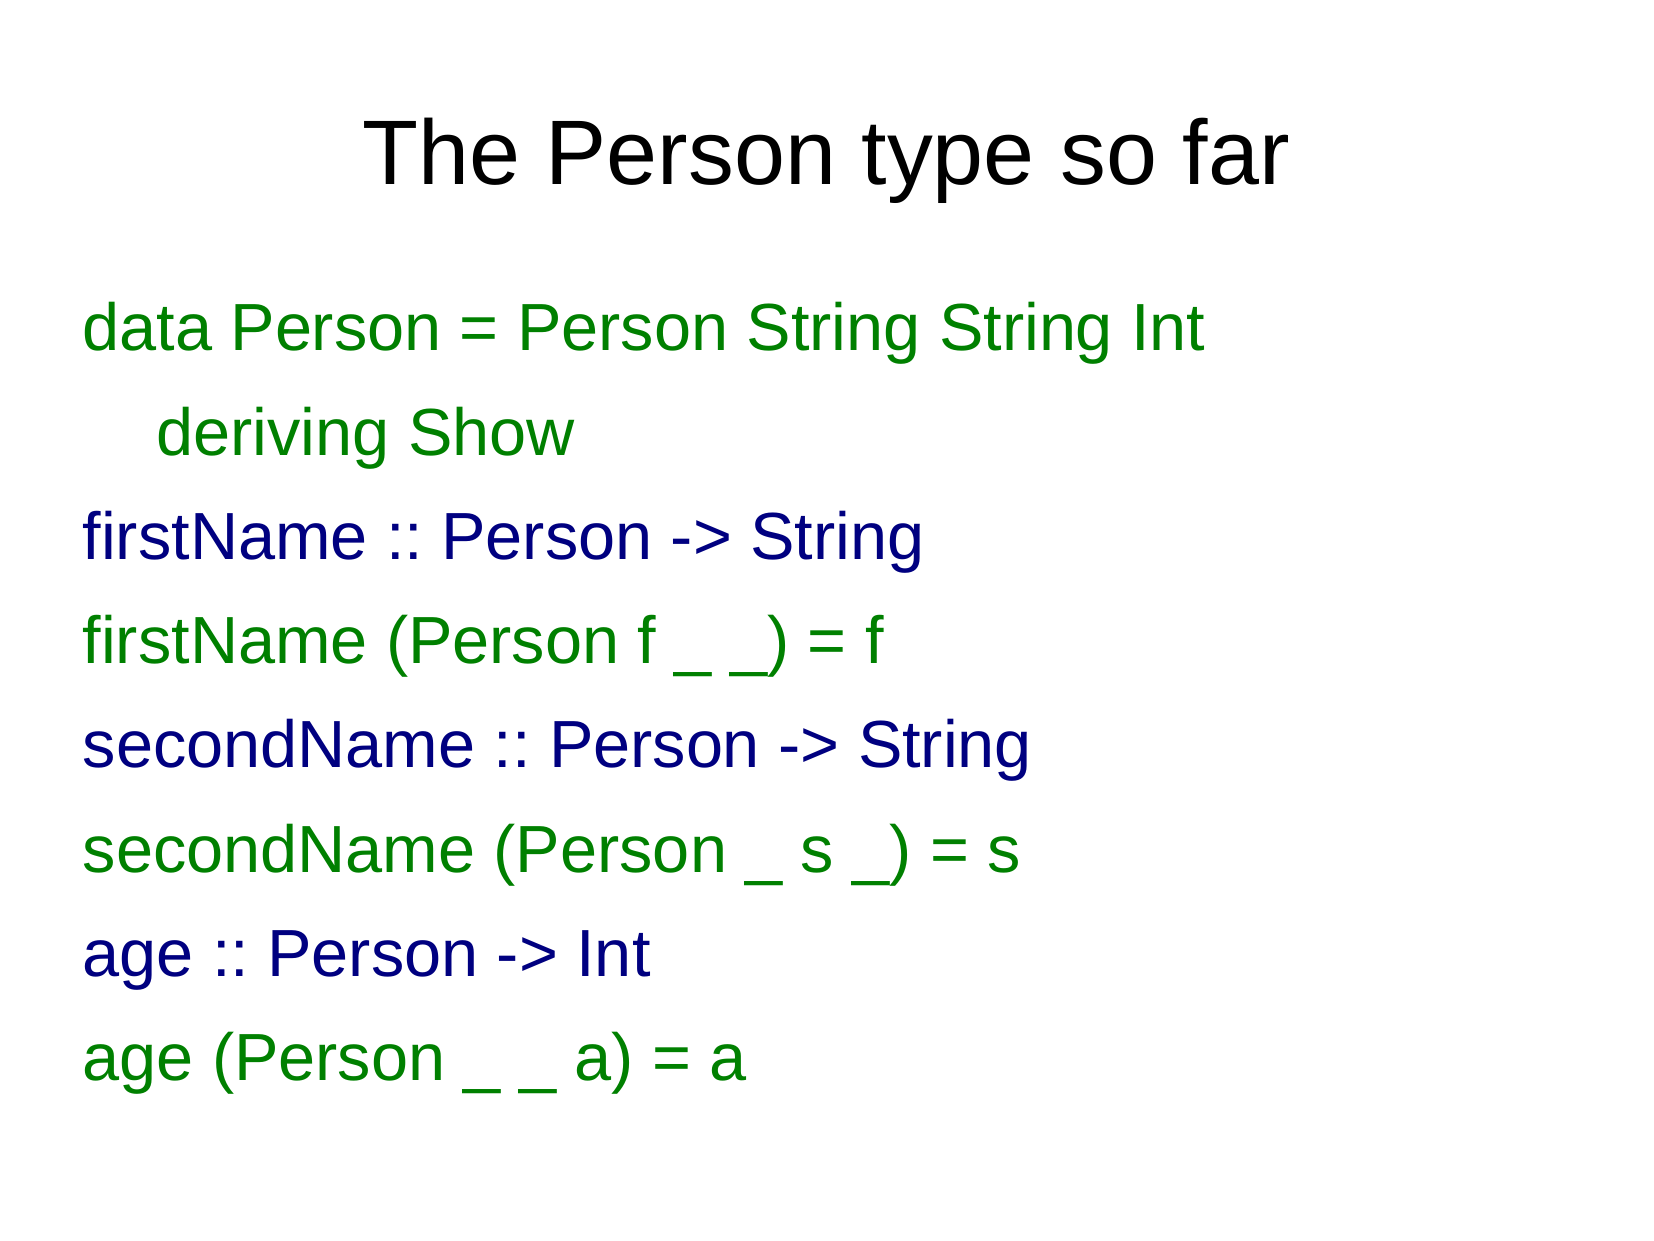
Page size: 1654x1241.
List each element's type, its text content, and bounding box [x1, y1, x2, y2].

title The Person type so far [82, 56, 1571, 250]
list data Person = Person String String Int deriving Show firstName :: Person -> String firstName (Person f _ _) = f secondName :: Person -> String secondName (Person _ s _) = s age :: Person -> Int age (Person _ _ a) = a [82, 290, 1571, 1096]
